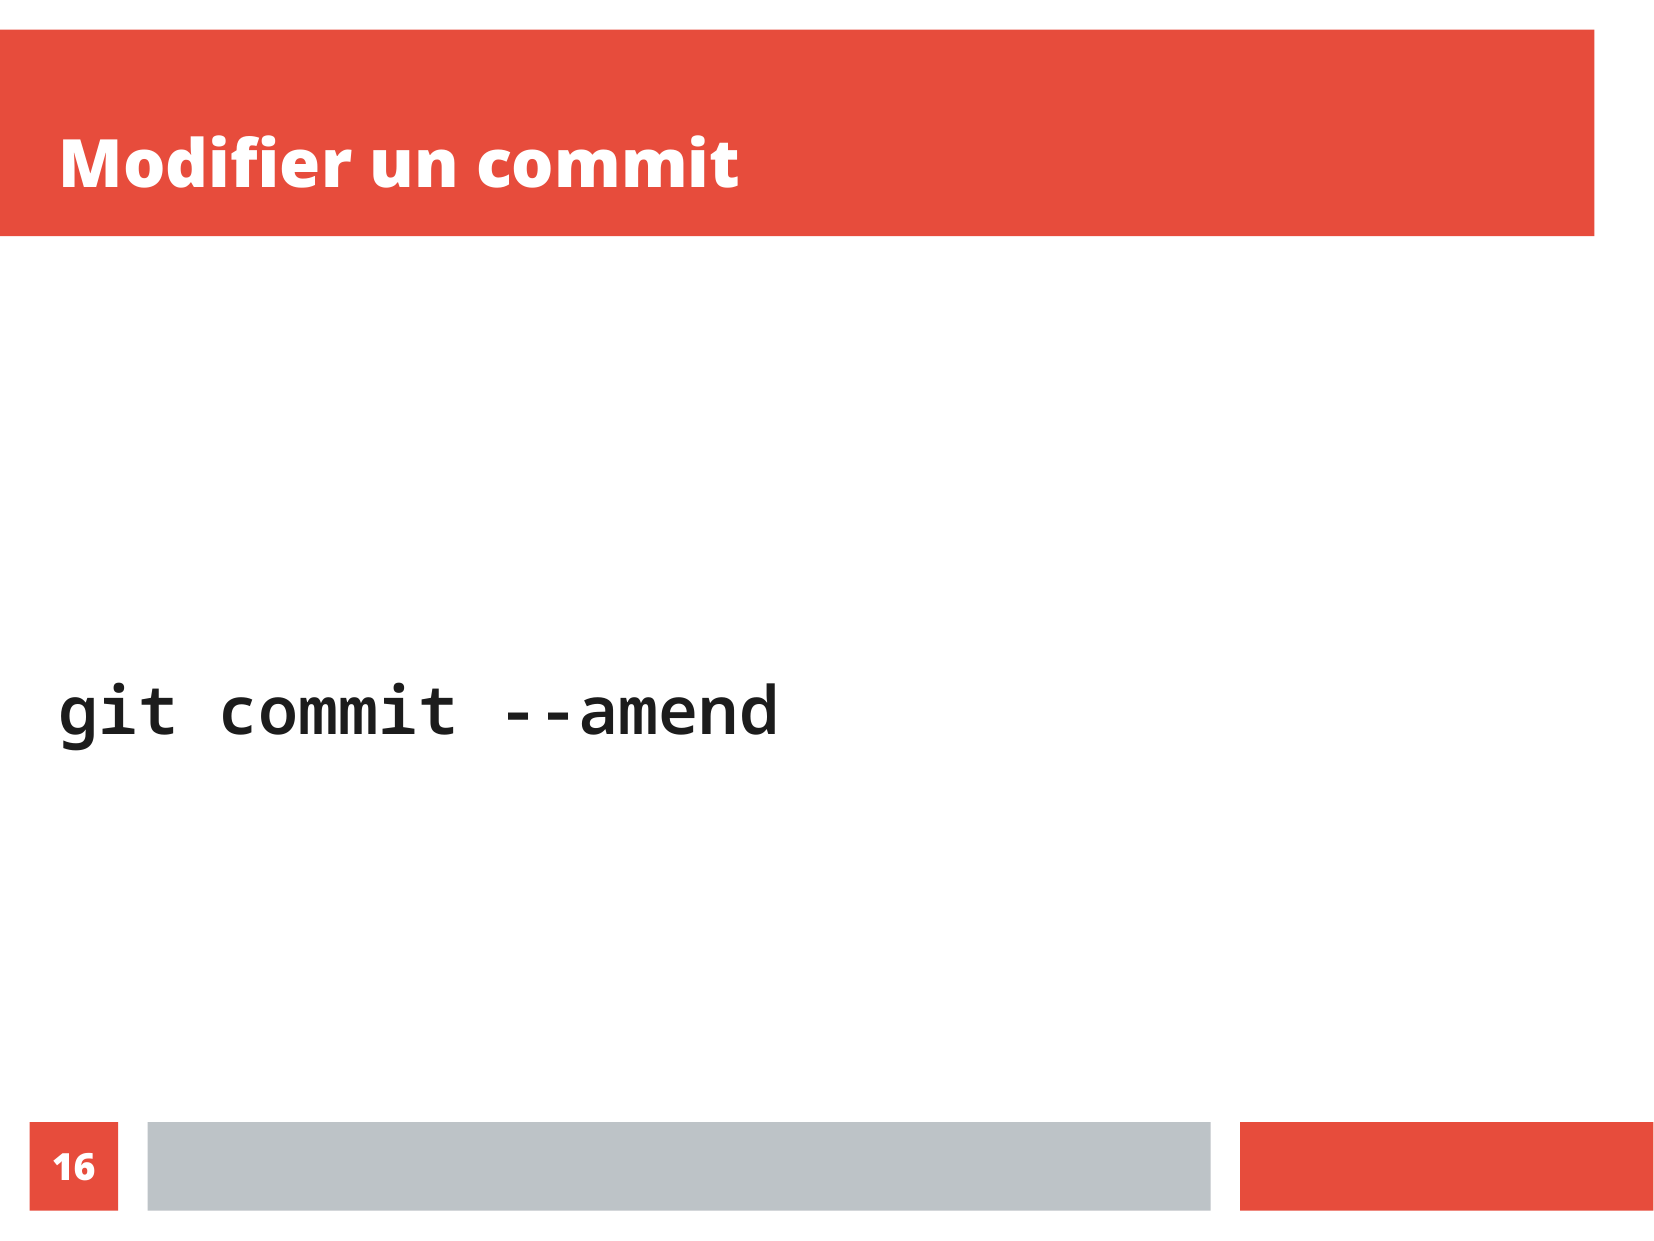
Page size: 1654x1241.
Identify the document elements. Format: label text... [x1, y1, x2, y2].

title Modifier un commit [59, 59, 1595, 207]
list git commit --amend [59, 324, 1565, 1093]
